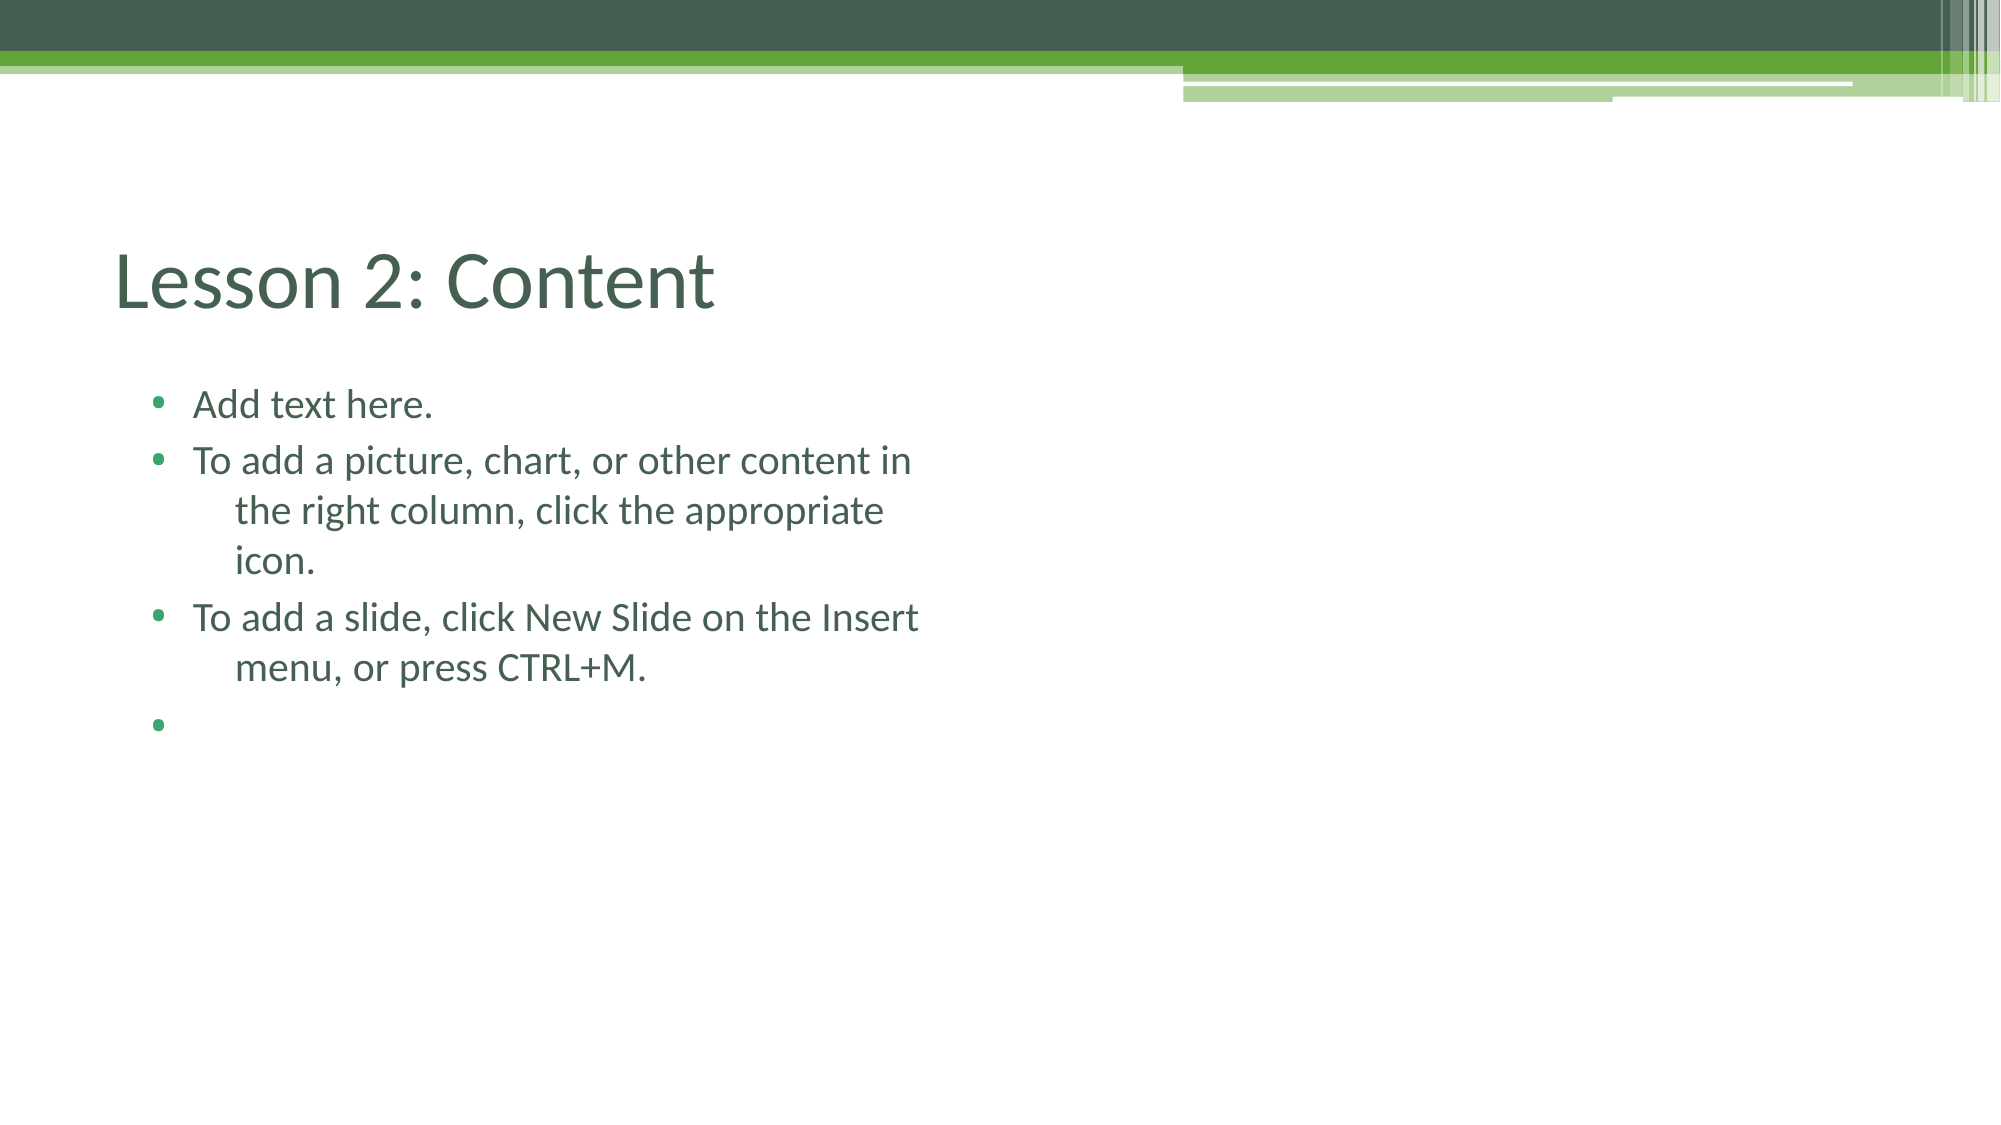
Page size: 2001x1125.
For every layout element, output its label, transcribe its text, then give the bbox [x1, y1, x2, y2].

title Lesson 2: Content [99, 187, 1900, 363]
list Add text here. To add a picture, chart, or other content in the right column, click the appropriate icon. To add a slide, click New Slide on the Insert menu, or press CTRL+M. [99, 368, 984, 1082]
